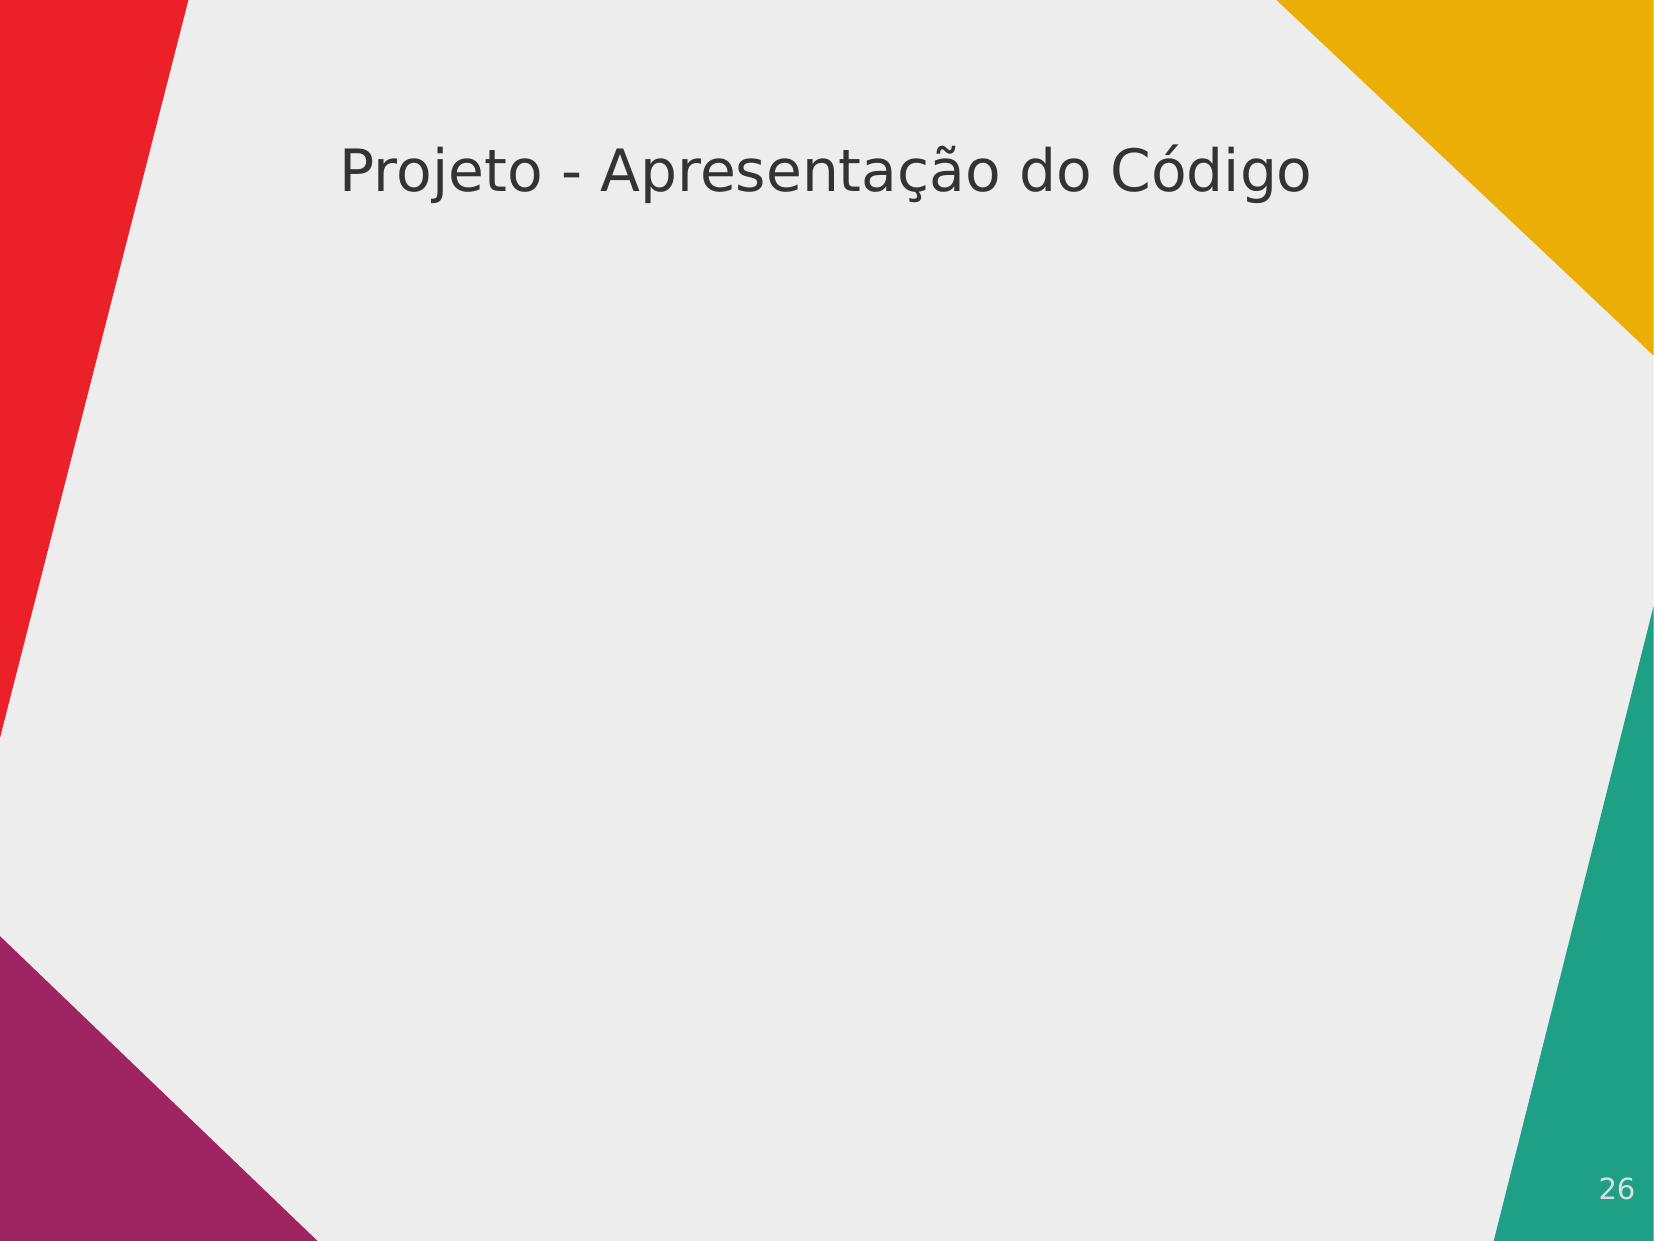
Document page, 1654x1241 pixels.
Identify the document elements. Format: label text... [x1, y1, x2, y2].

title Projeto - Apresentação do Código [114, 73, 1539, 271]
